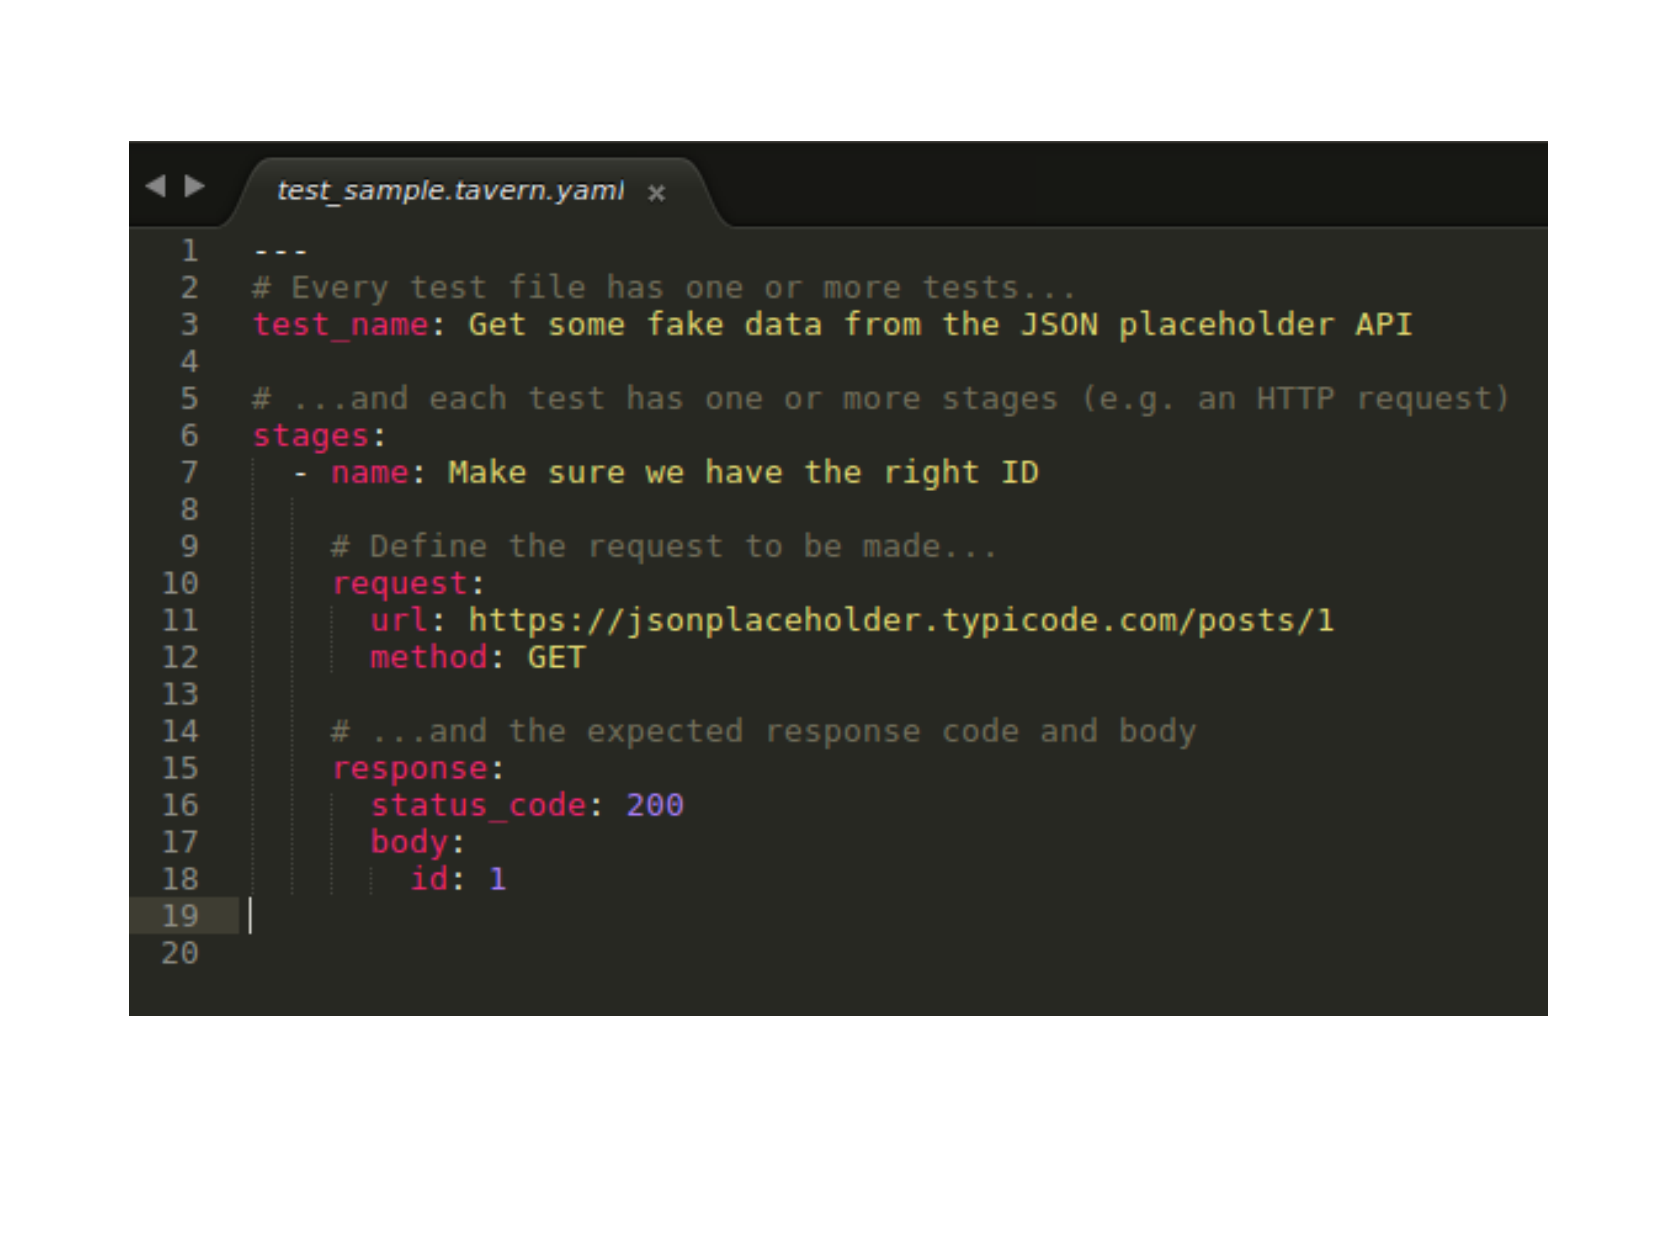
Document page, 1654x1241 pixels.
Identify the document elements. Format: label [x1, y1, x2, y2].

picture [129, 141, 1548, 1016]
